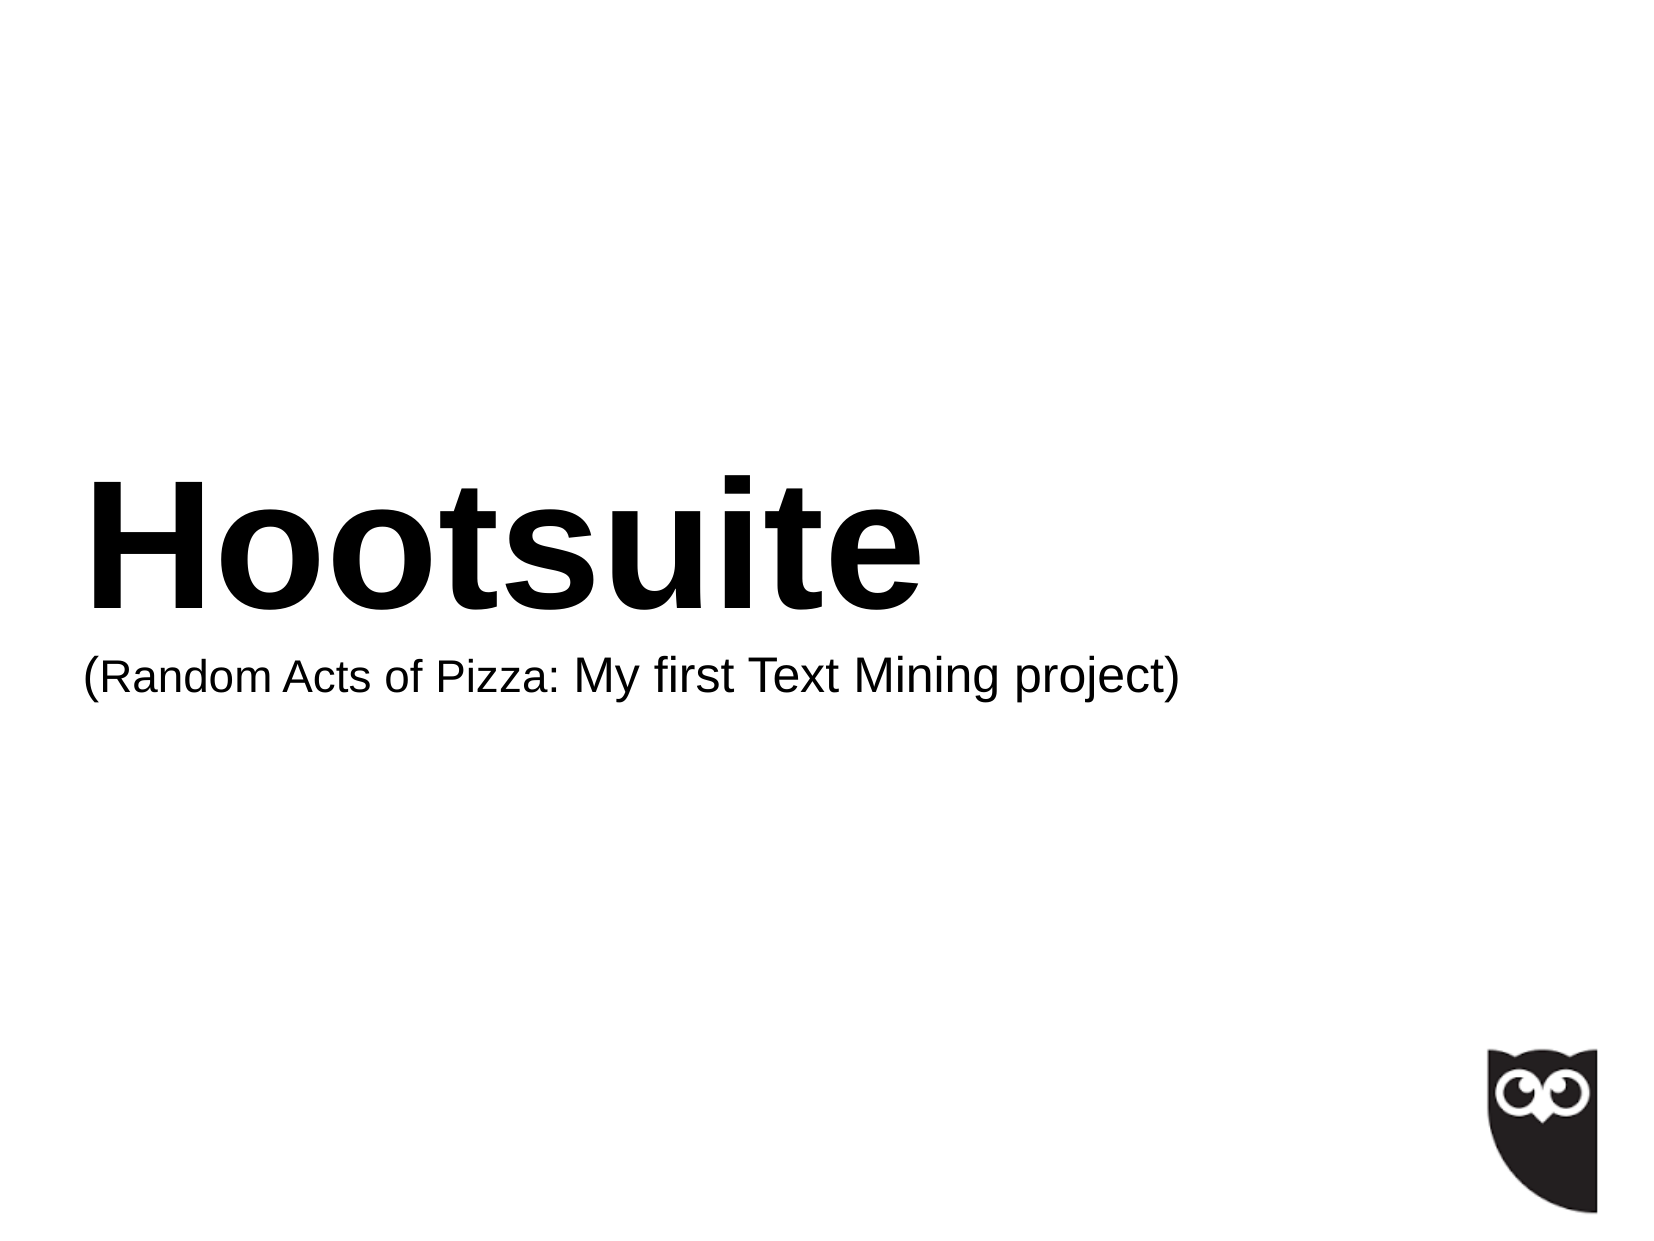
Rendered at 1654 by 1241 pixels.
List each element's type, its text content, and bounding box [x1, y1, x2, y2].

title Hootsuite (Random Acts of Pizza: My first Text Mining project) [82, 339, 1571, 704]
picture [1434, 1021, 1654, 1241]
